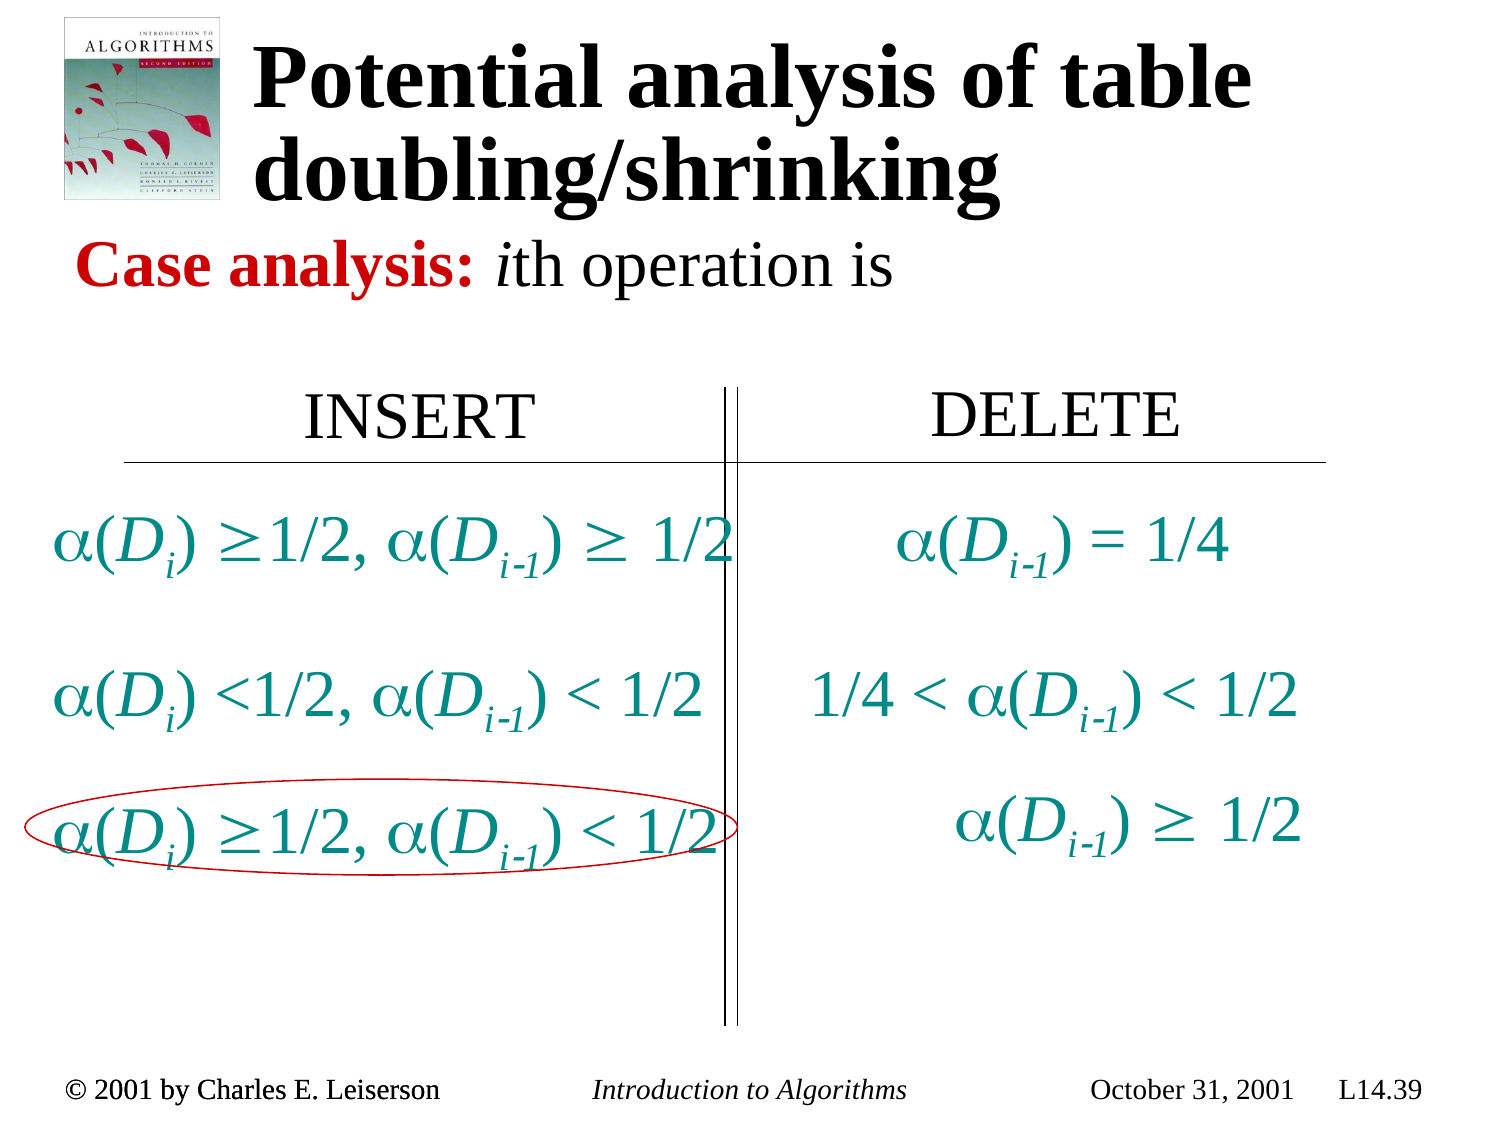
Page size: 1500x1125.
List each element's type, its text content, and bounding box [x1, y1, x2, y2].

text_box (Di) 1/2, (Di1) < 1/2 [0, 779, 736, 886]
text_box (Di1) = 1/4 [751, 487, 1245, 594]
text_box Introduction to Algorithms [577, 1062, 923, 1113]
text_box (Di) 1/2, (Di1) < 1/2 [474, 779, 736, 820]
text_box (Di) <1/2, (Di1) < 1/2 [0, 641, 619, 749]
picture [64, 17, 220, 200]
title Potential analysis of table doubling/shrinking [237, 24, 1475, 213]
text_box (Di1)  1/2 [864, 766, 1319, 874]
text_box (Di) 1/2, (Di1)  1/2 [37, 487, 751, 594]
text_box INSERT [288, 364, 552, 460]
text_box (Di) 1/2, (Di1) < 1/2 [694, 810, 736, 848]
text_box DELETE [915, 362, 1198, 458]
text_box Case analysis: ith operation is [59, 212, 1363, 308]
text_box October 31, 2001 L14.<number> [982, 1062, 1438, 1113]
text_box (Di) 1/2, (Di1) < 1/2 [26, 780, 709, 874]
text_box 1/4 < (Di1) < 1/2 [619, 641, 1316, 749]
